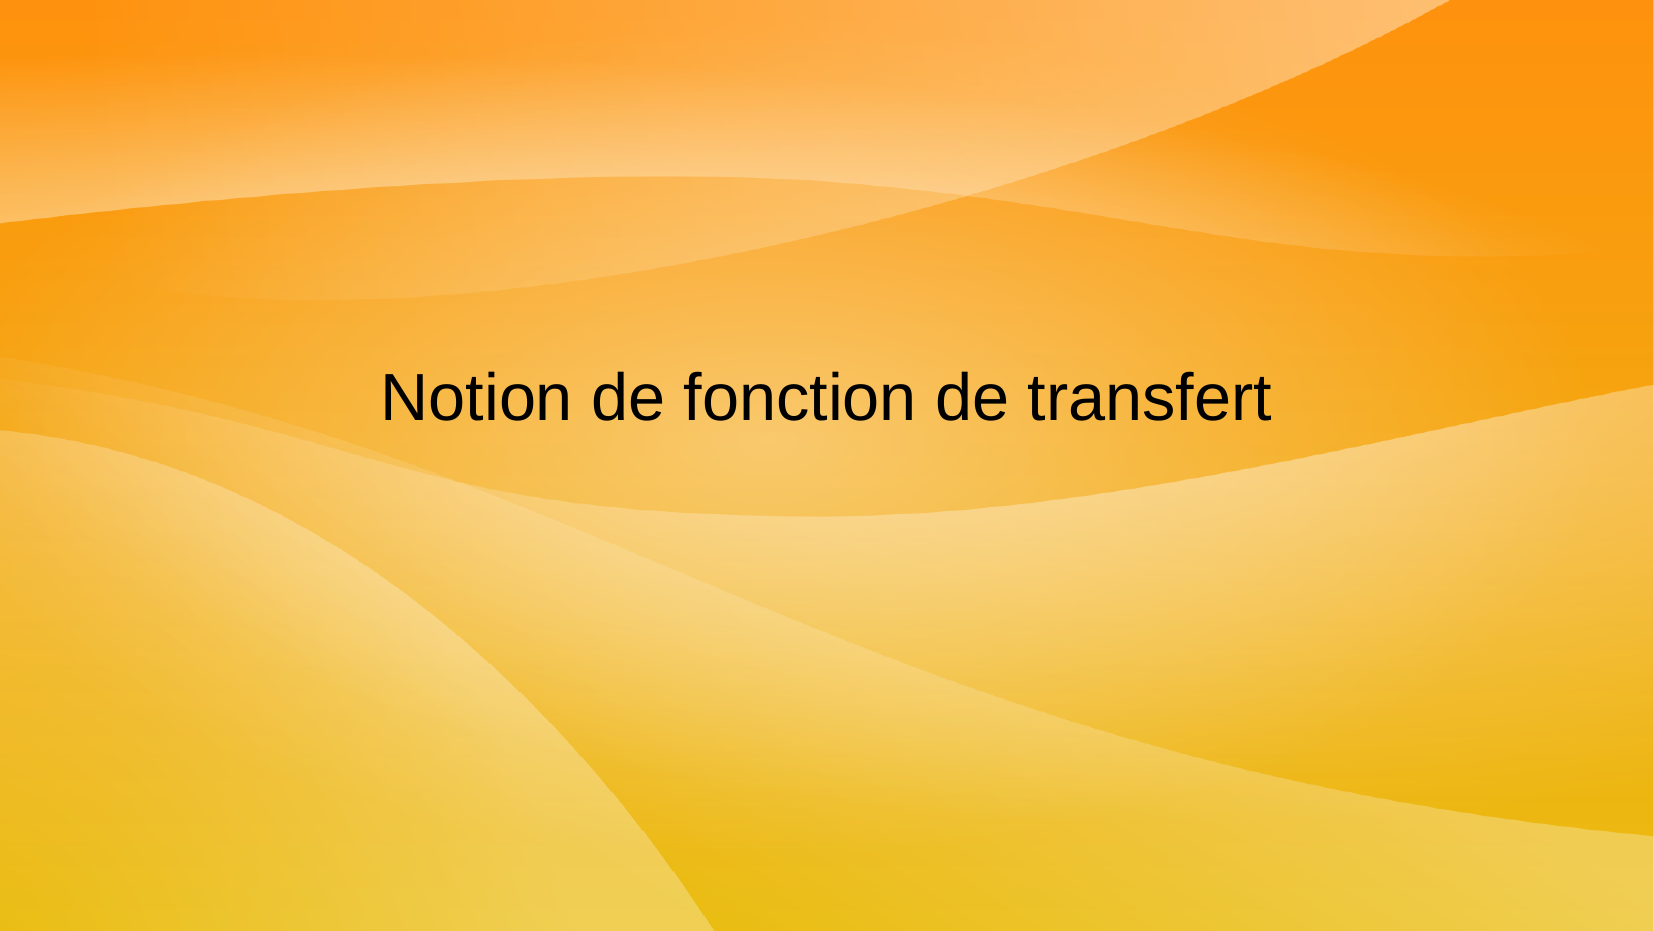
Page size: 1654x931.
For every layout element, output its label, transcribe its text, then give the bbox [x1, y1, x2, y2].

subtitle Notion de fonction de transfert [82, 37, 1571, 757]
picture [0, 0, 1654, 931]
